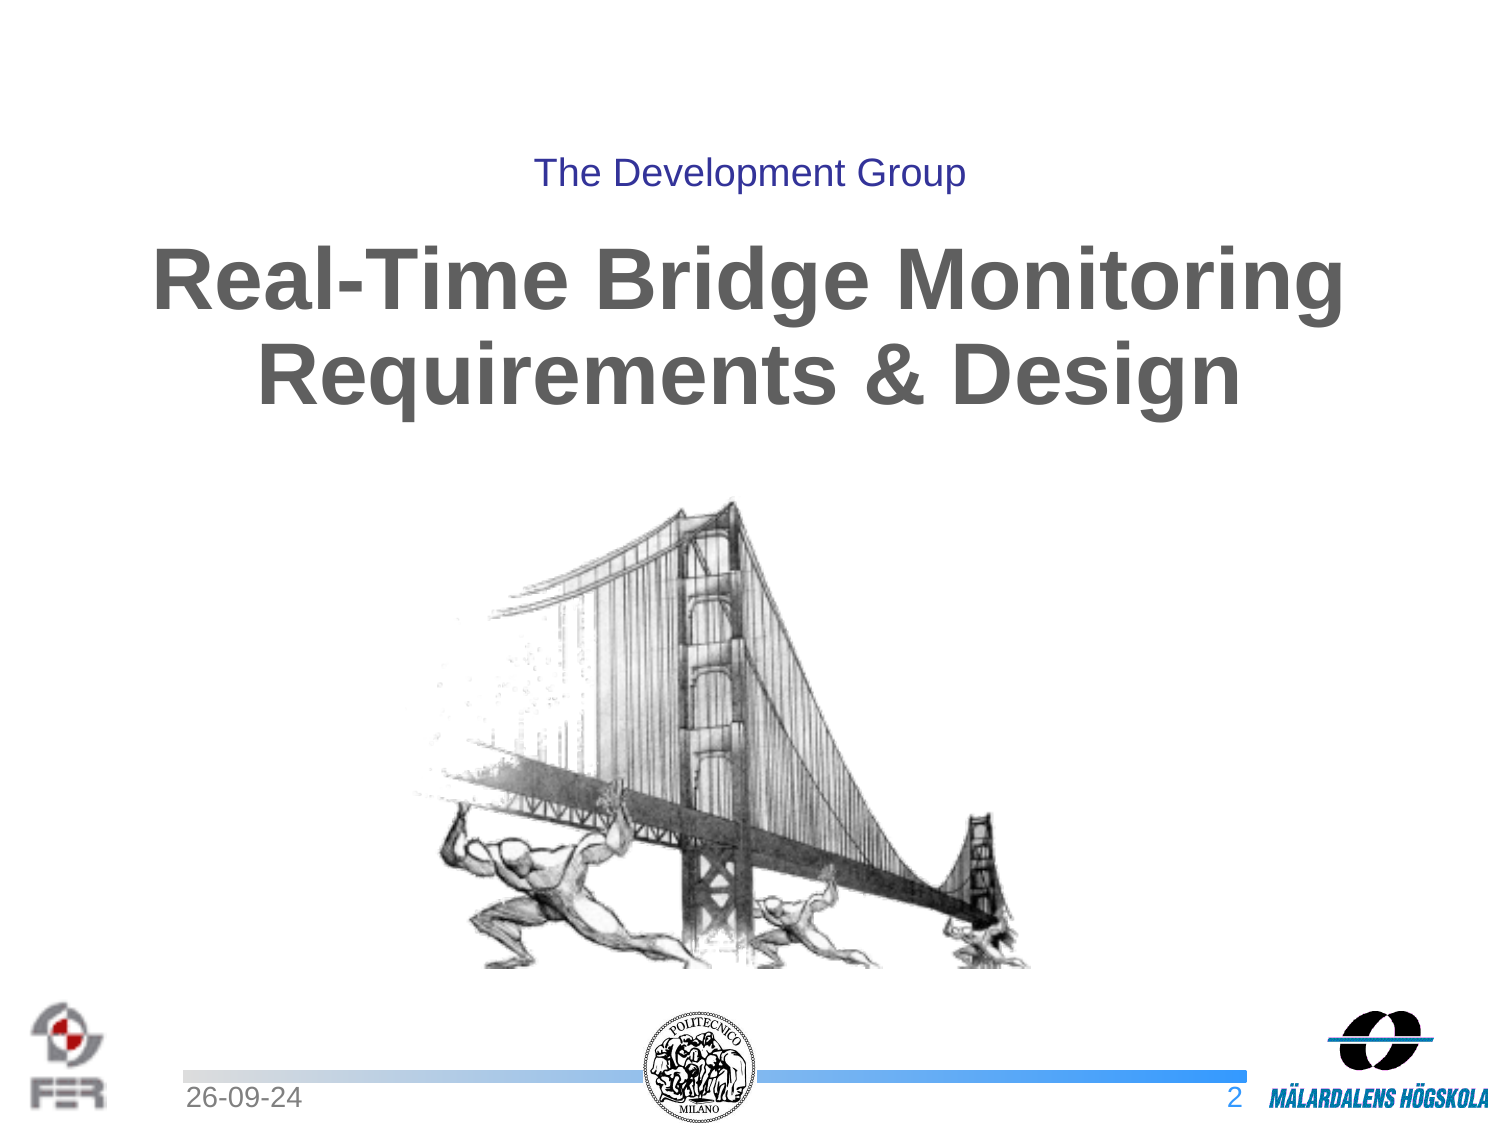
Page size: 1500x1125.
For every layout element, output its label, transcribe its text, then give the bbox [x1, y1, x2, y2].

picture [1368, 1093, 1374, 1104]
picture [405, 496, 1031, 969]
text_box 13-10-31 [171, 1070, 396, 1114]
text_box The Development Group [514, 137, 986, 204]
text_box <numero> [1186, 1070, 1258, 1114]
picture [1435, 1096, 1441, 1104]
picture [643, 1011, 757, 1123]
picture [29, 987, 107, 1125]
picture [1454, 1091, 1459, 1108]
text_box Real-Time Bridge Monitoring Requirements & Design [31, 125, 1469, 532]
picture [1269, 1011, 1488, 1108]
